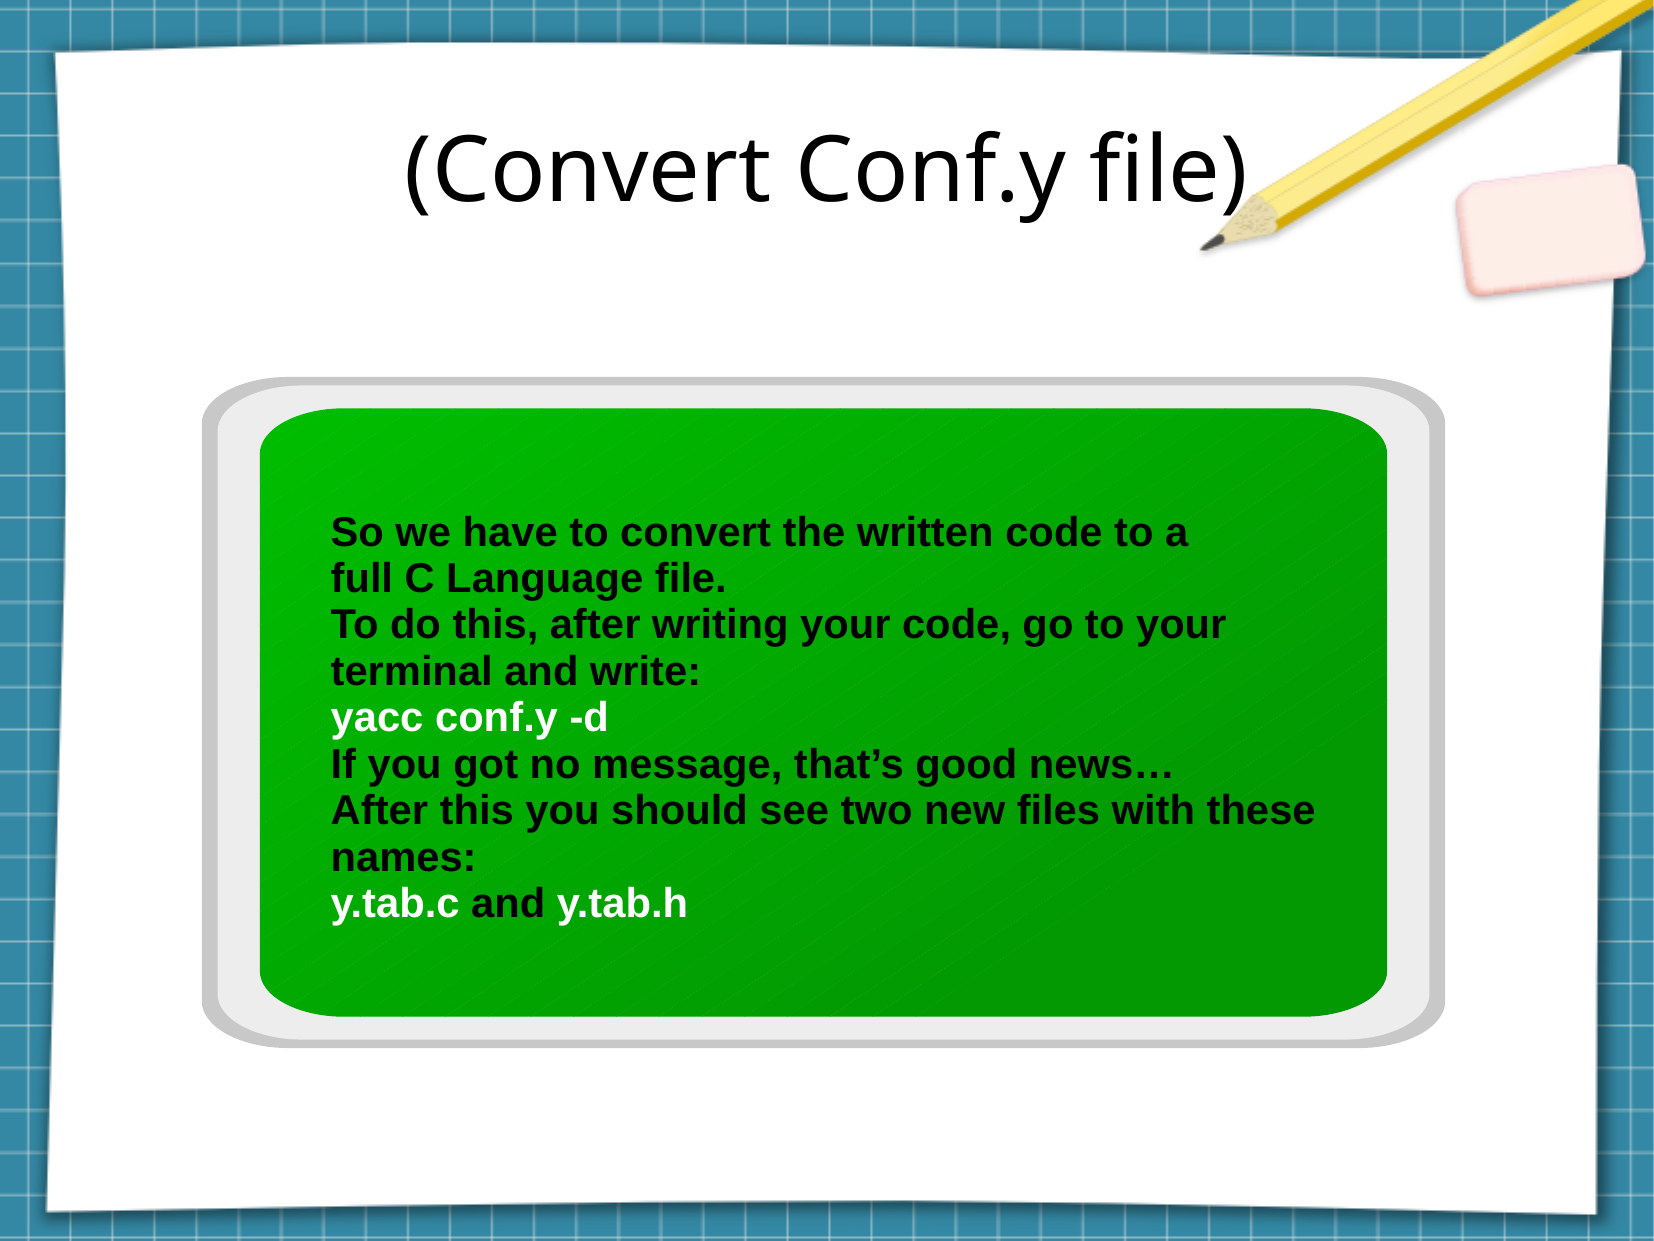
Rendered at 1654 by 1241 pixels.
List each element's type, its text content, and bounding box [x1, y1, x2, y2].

picture [0, 0, 1654, 1241]
title (Convert Conf.y file) [82, 62, 1571, 271]
